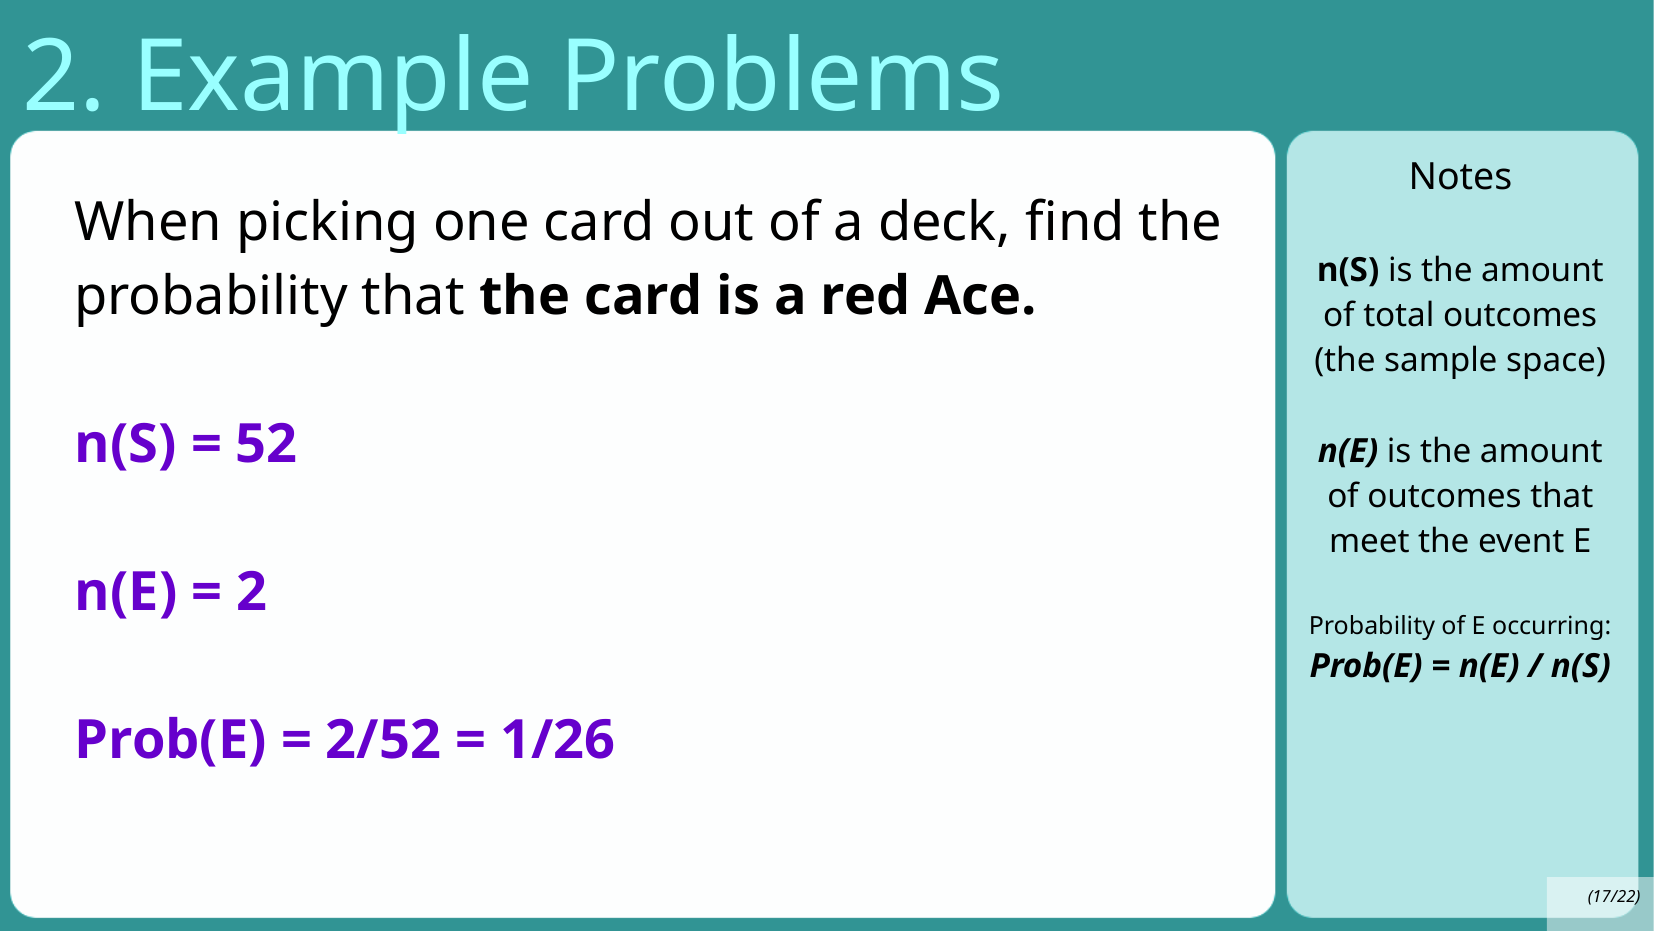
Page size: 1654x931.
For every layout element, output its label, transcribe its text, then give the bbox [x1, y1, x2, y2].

text_box When picking one card out of a deck, find the probability that the card is a red Ace. n(S) = 52 n(E) = 2 Prob(E) = 2/52 = 1/26 [74, 182, 1244, 761]
text_box (<number>/22) [1546, 877, 1654, 931]
picture [0, 0, 1654, 931]
title 2. Example Problems [22, 13, 1511, 130]
text_box Notes n(S) is the amount of total outcomes (the sample space) n(E) is the amount of outcomes that meet the event E Probability of E occurring: Prob(E) = n(E) / n(S) [1290, 141, 1631, 661]
